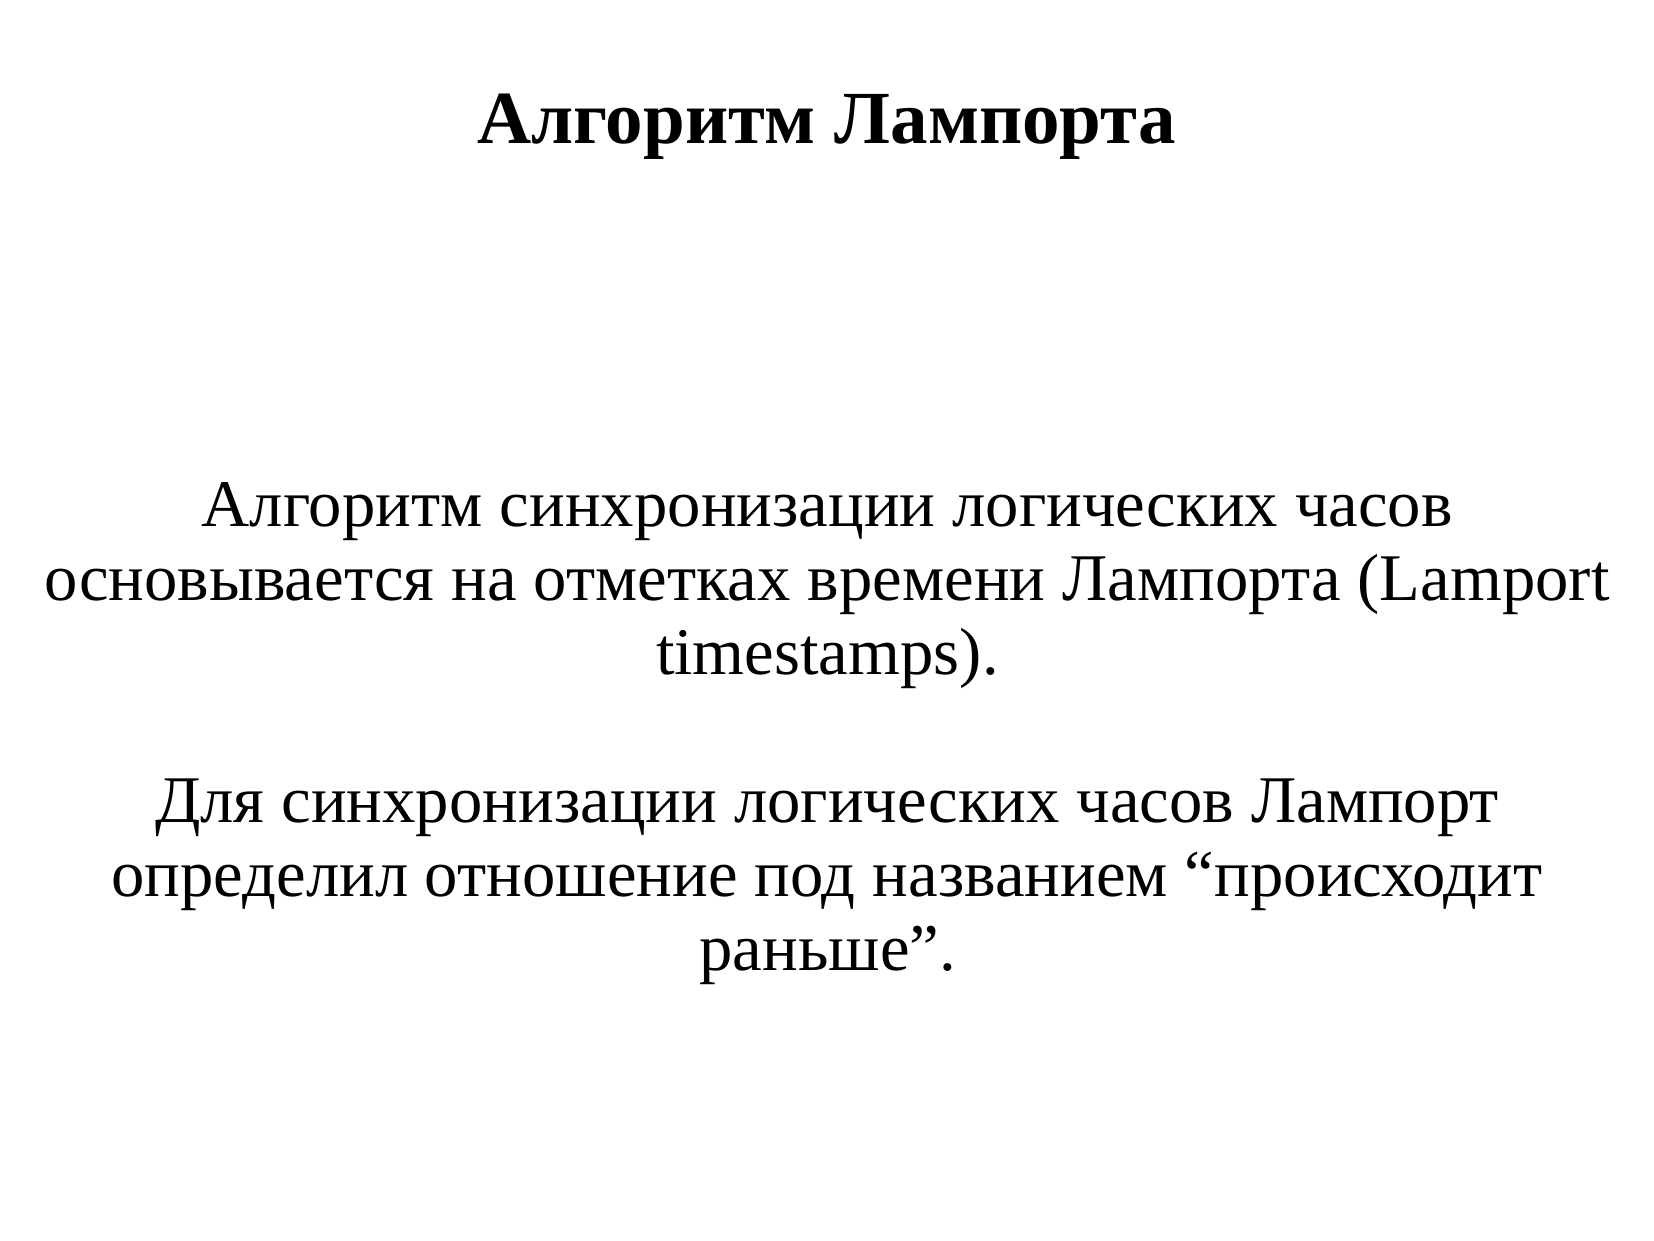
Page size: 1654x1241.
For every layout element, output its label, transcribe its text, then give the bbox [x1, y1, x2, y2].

subtitle Алгоритм синхронизации логических часов основывается на отметках времени Лампорта (Lamport timestamps). Для синхронизации логических часов Лампорт определил отношение под названием “происходит раньше”. [30, 236, 1626, 1215]
title Алгоритм Лампорта [30, 27, 1624, 210]
